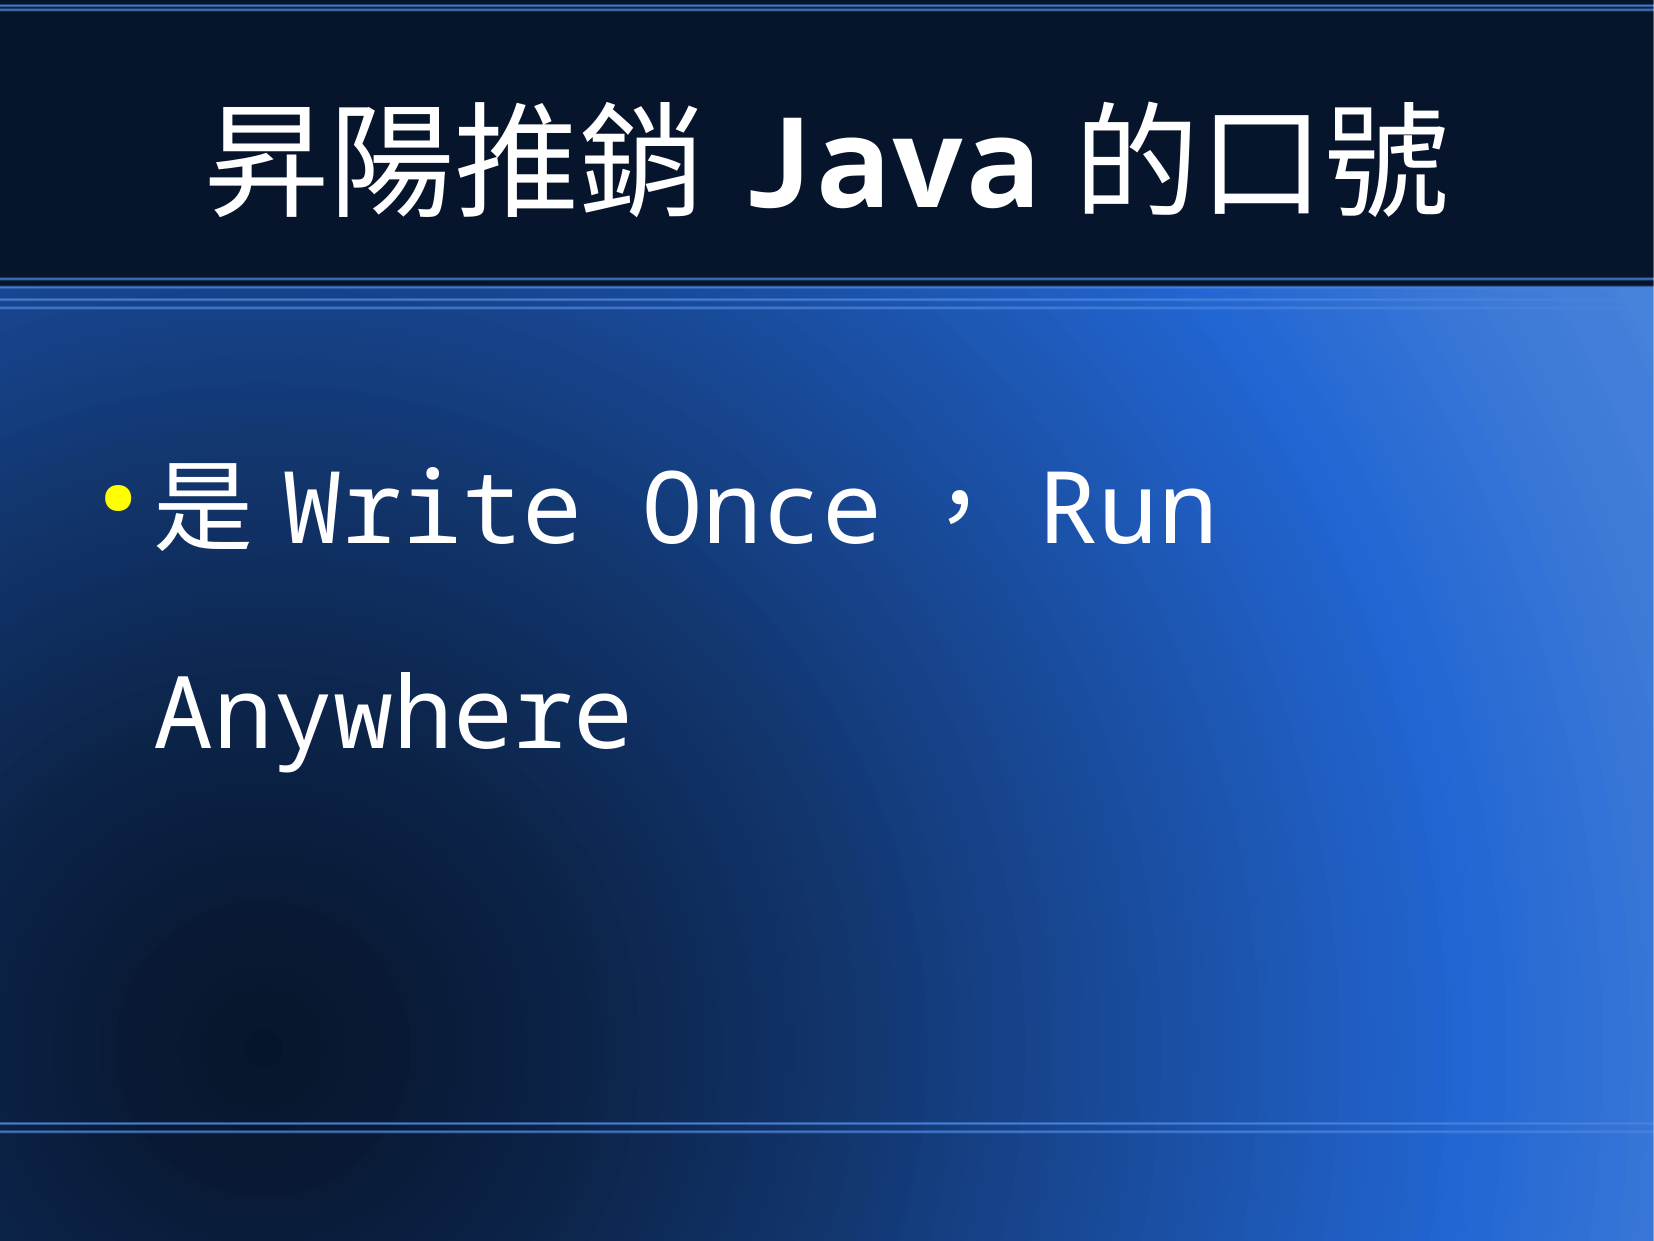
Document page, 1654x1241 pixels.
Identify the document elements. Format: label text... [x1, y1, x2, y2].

list 是Write Once，Run Anywhere [82, 355, 1571, 1241]
picture [0, 0, 1654, 1241]
title 昇陽推銷Java的口號 [82, 49, 1571, 257]
